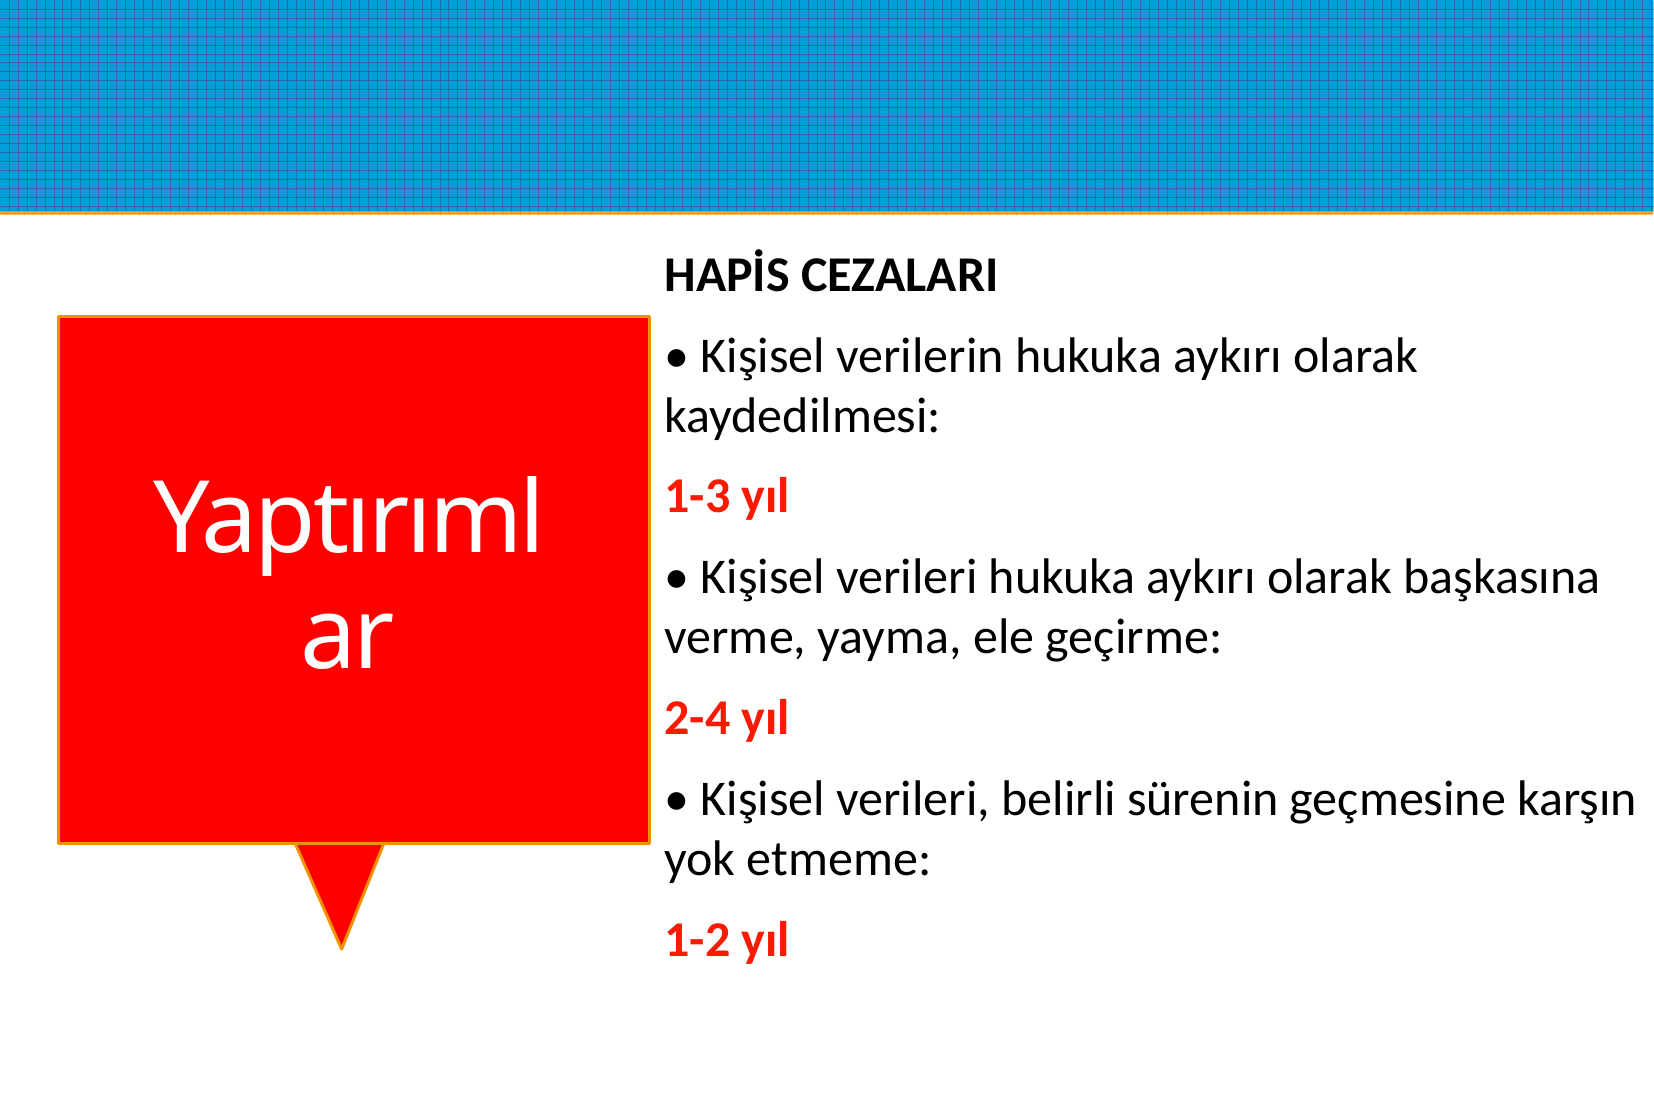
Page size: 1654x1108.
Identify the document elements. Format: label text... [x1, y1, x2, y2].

text_box Yaptırımlar [147, 490, 592, 661]
text_box [58, 316, 649, 950]
text_box HAPİS CEZALARI • Kişisel verilerin hukuka aykırı olarak kaydedilmesi: 1-3 yıl • Kişisel verileri hukuka aykırı olarak başkasına verme, yayma, ele geçirme: 2-4 yıl • Kişisel verileri, belirli sürenin geçmesine karşın yok etmeme: 1-2 yıl [649, 236, 1654, 1108]
